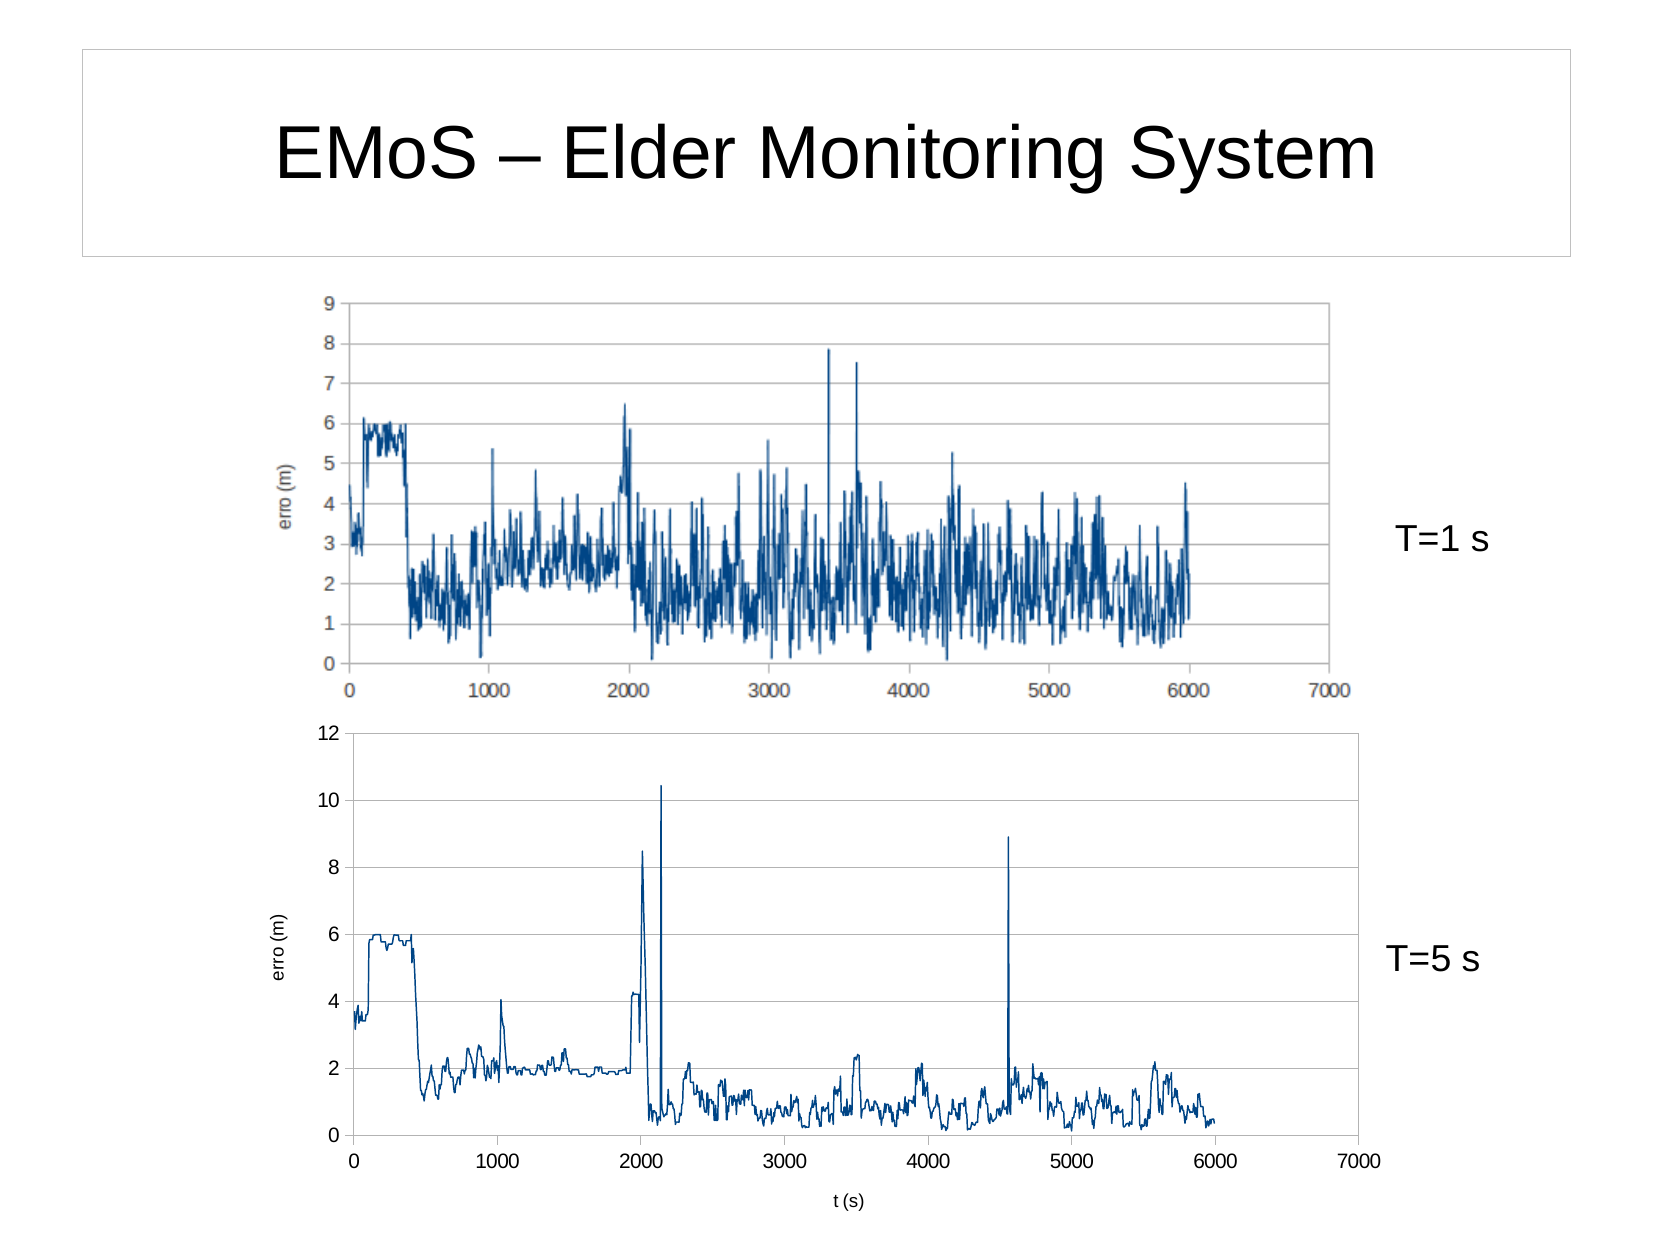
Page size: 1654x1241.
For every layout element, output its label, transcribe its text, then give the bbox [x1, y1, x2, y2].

text_box T=5 s [1370, 930, 1521, 987]
title EMoS – Elder Monitoring System [82, 49, 1571, 257]
text_box T=1 s [1380, 510, 1531, 567]
picture [266, 259, 1360, 710]
chart [234, 710, 1405, 1241]
